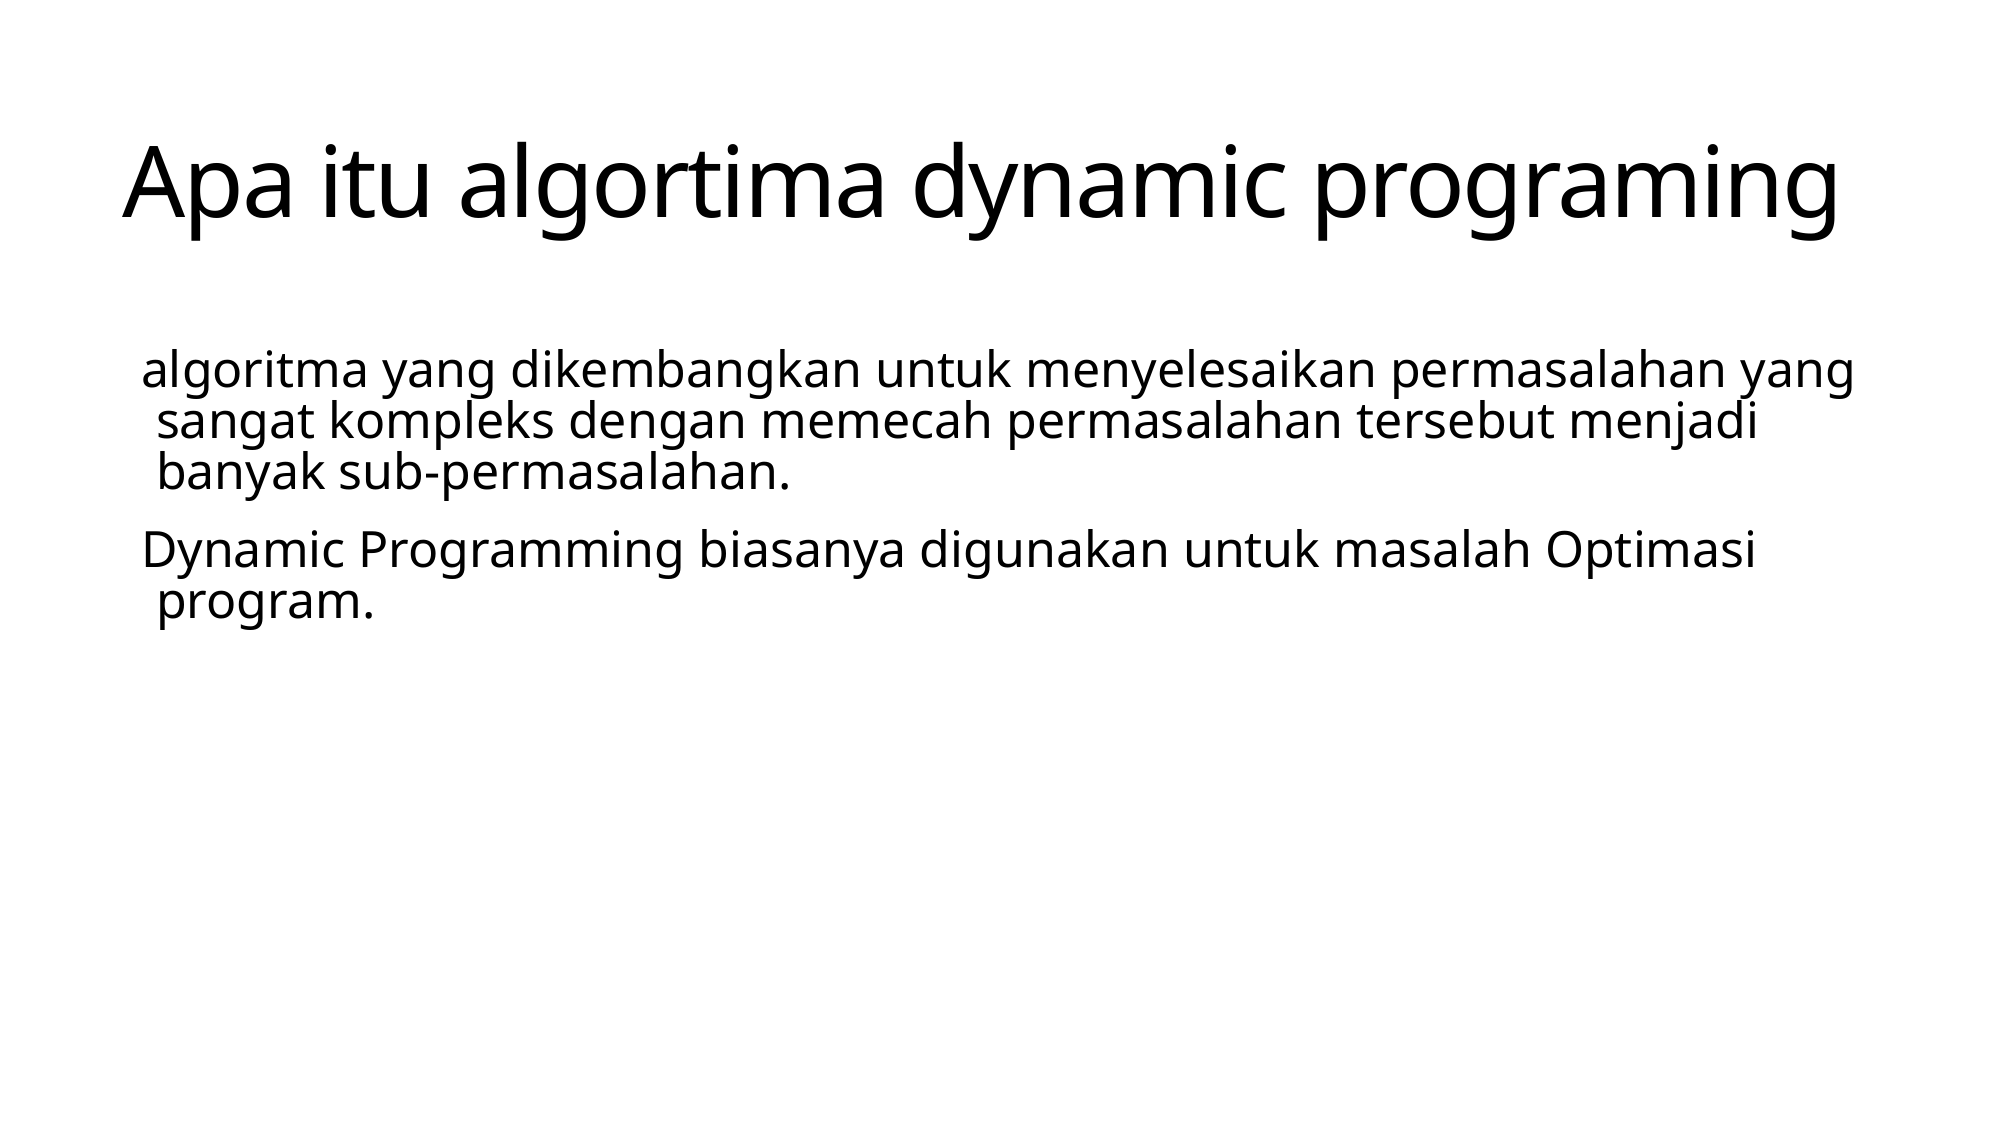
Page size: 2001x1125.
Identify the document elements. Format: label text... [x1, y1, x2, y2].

list algoritma yang dikembangkan untuk menyelesaikan permasalahan yang sangat kompleks dengan memecah permasalahan tersebut menjadi banyak sub-permasalahan. Dynamic Programming biasanya digunakan untuk masalah Optimasi program. [110, 339, 1876, 999]
title Apa itu algortima dynamic programing [107, 81, 1876, 294]
